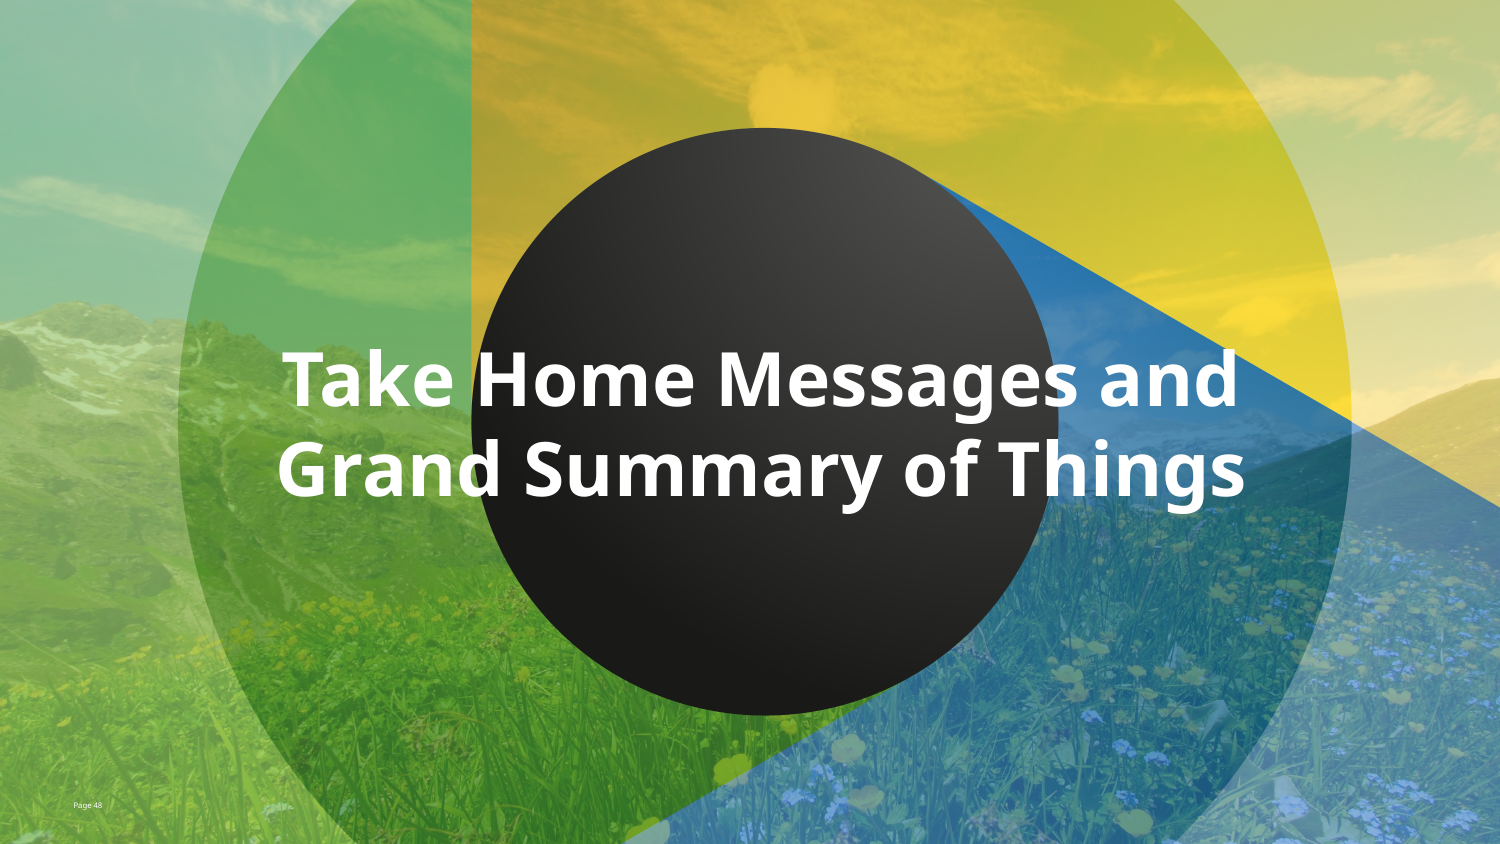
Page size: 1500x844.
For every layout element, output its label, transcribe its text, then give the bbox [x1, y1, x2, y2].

picture [0, 0, 1500, 844]
list Take Home Messages and Grand Summary of Things [200, 284, 1323, 560]
